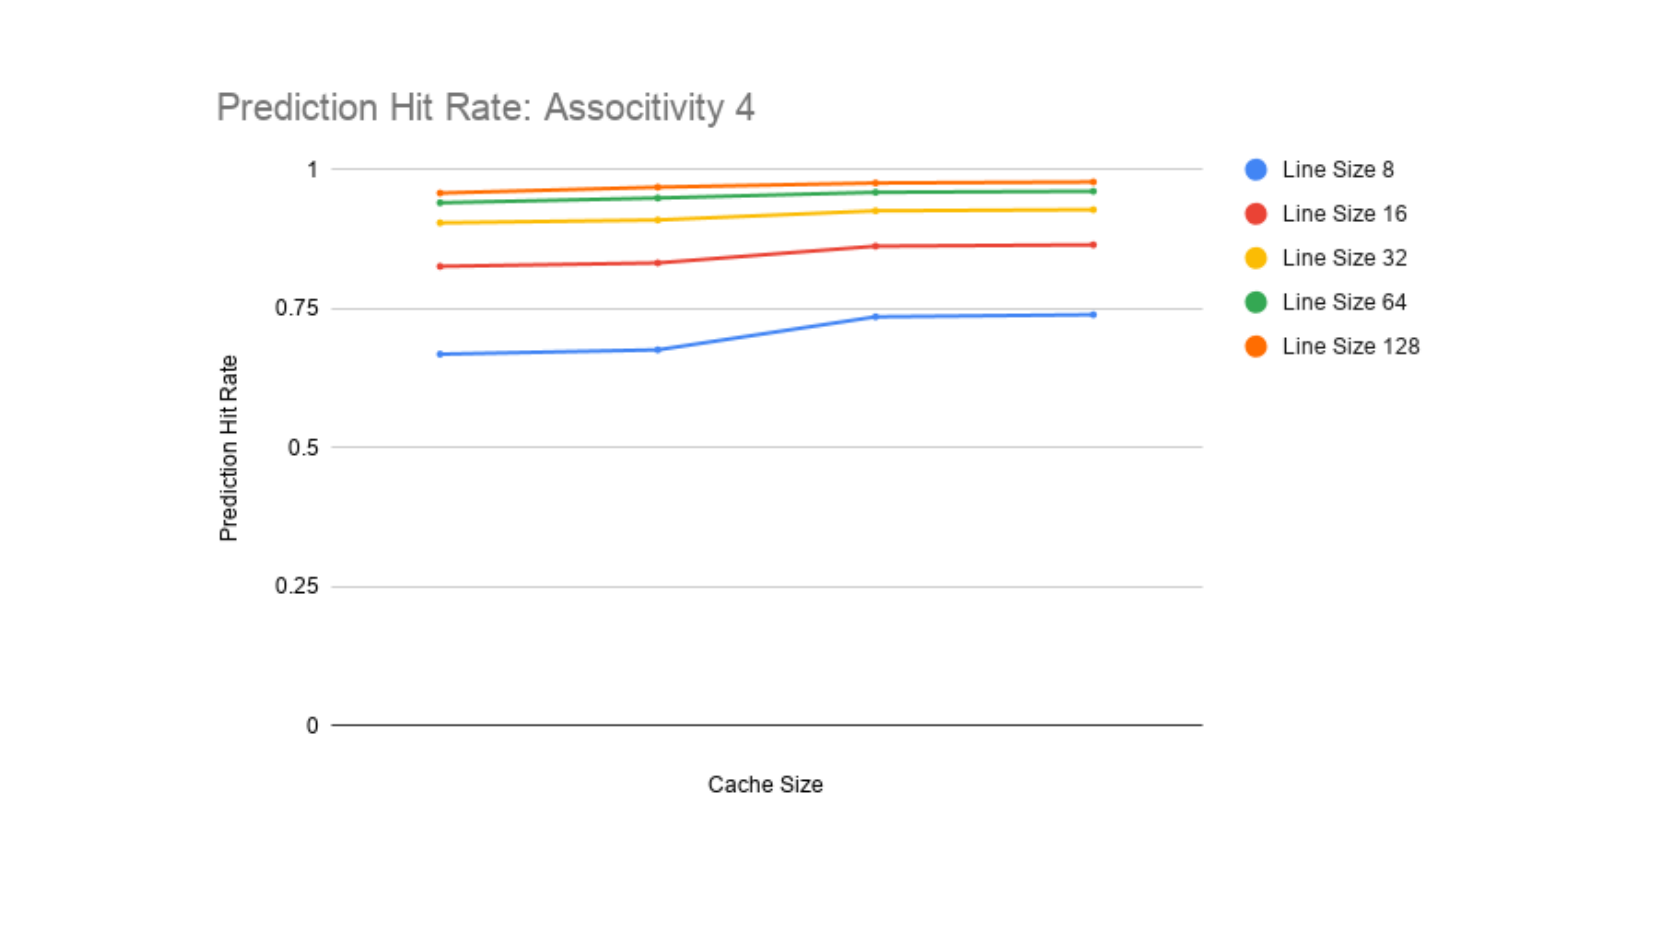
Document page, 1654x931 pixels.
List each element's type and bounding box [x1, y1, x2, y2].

picture [178, 47, 1460, 837]
